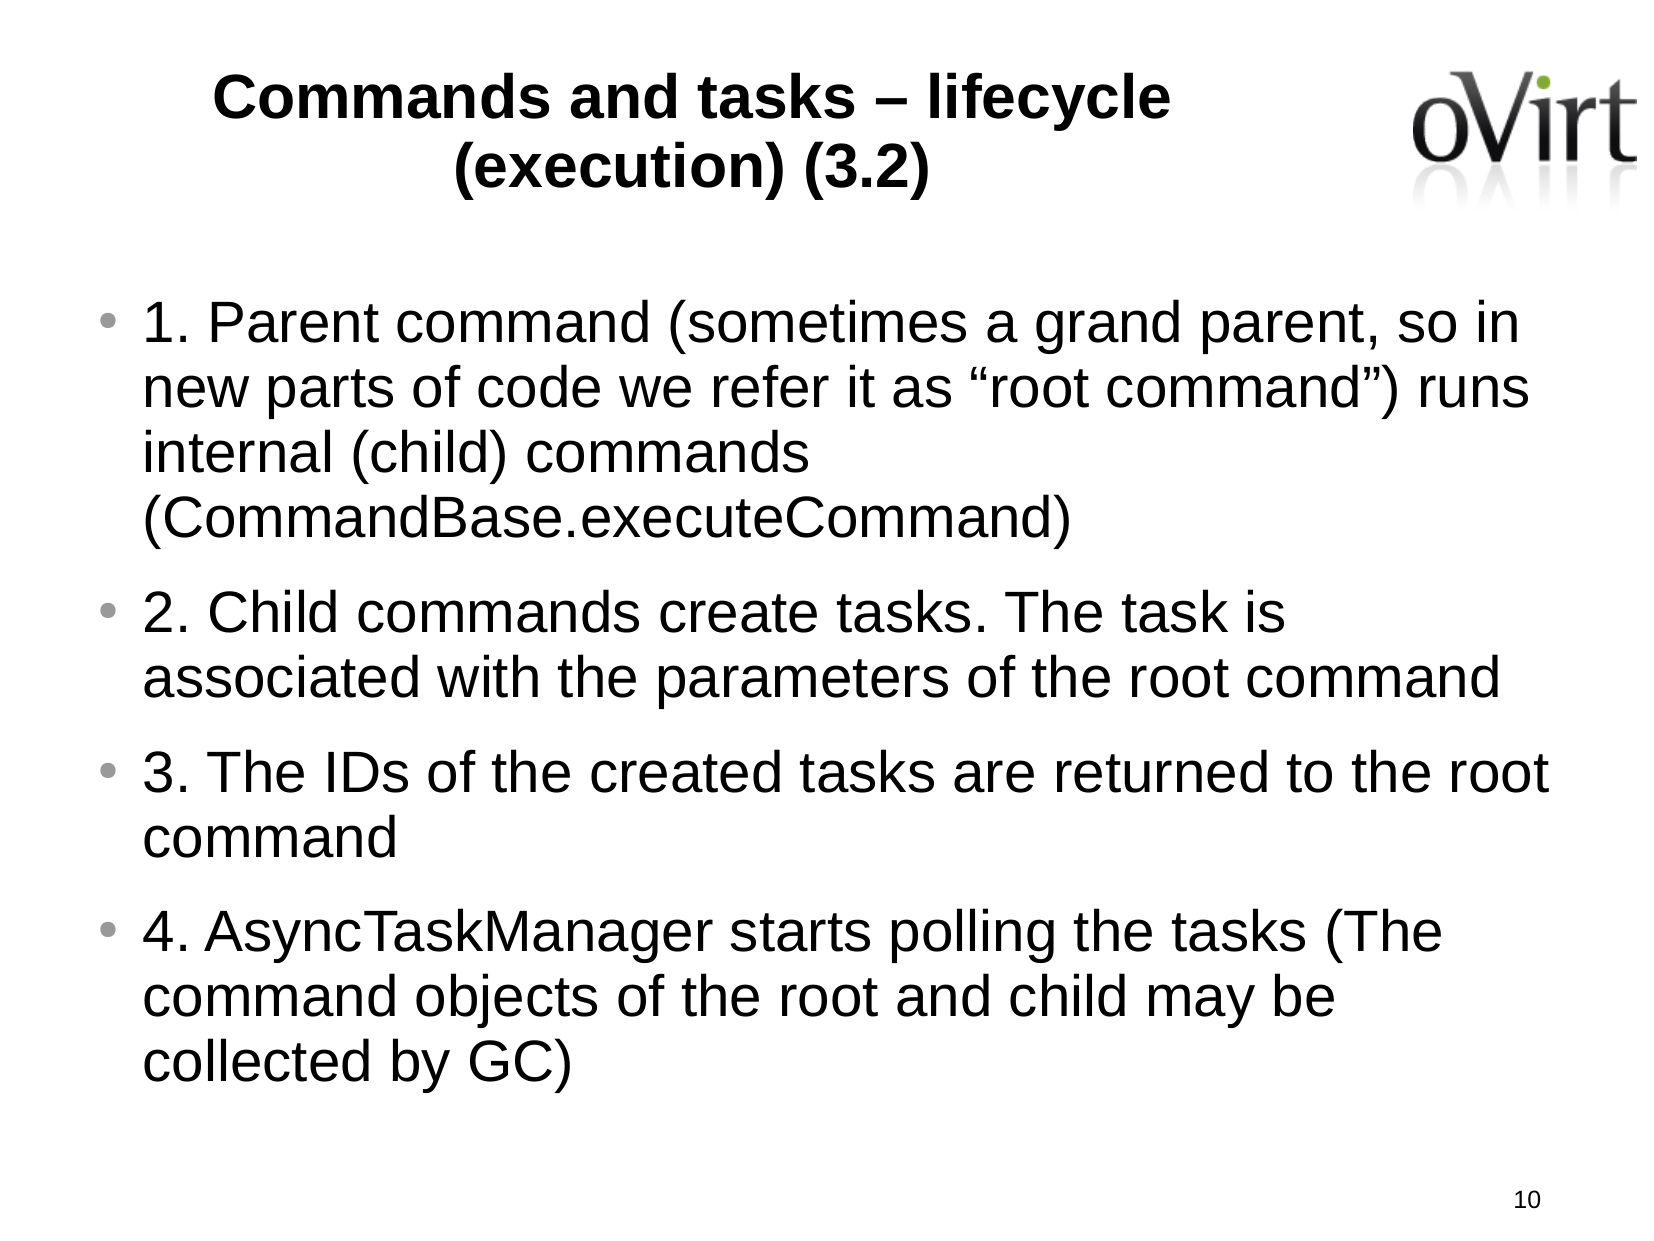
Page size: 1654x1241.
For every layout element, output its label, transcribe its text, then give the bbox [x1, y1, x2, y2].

list 1. Parent command (sometimes a grand parent, so in new parts of code we refer it as “root command”) runs internal (child) commands (CommandBase.executeCommand) 2. Child commands create tasks. The task is associated with the parameters of the root command 3. The IDs of the created tasks are returned to the root command 4. AsyncTaskManager starts polling the tasks (The command objects of the root and child may be collected by GC) [82, 290, 1571, 1094]
title Commands and tasks – lifecycle (execution) (3.2) [82, 37, 1303, 226]
picture [1413, 63, 1637, 212]
